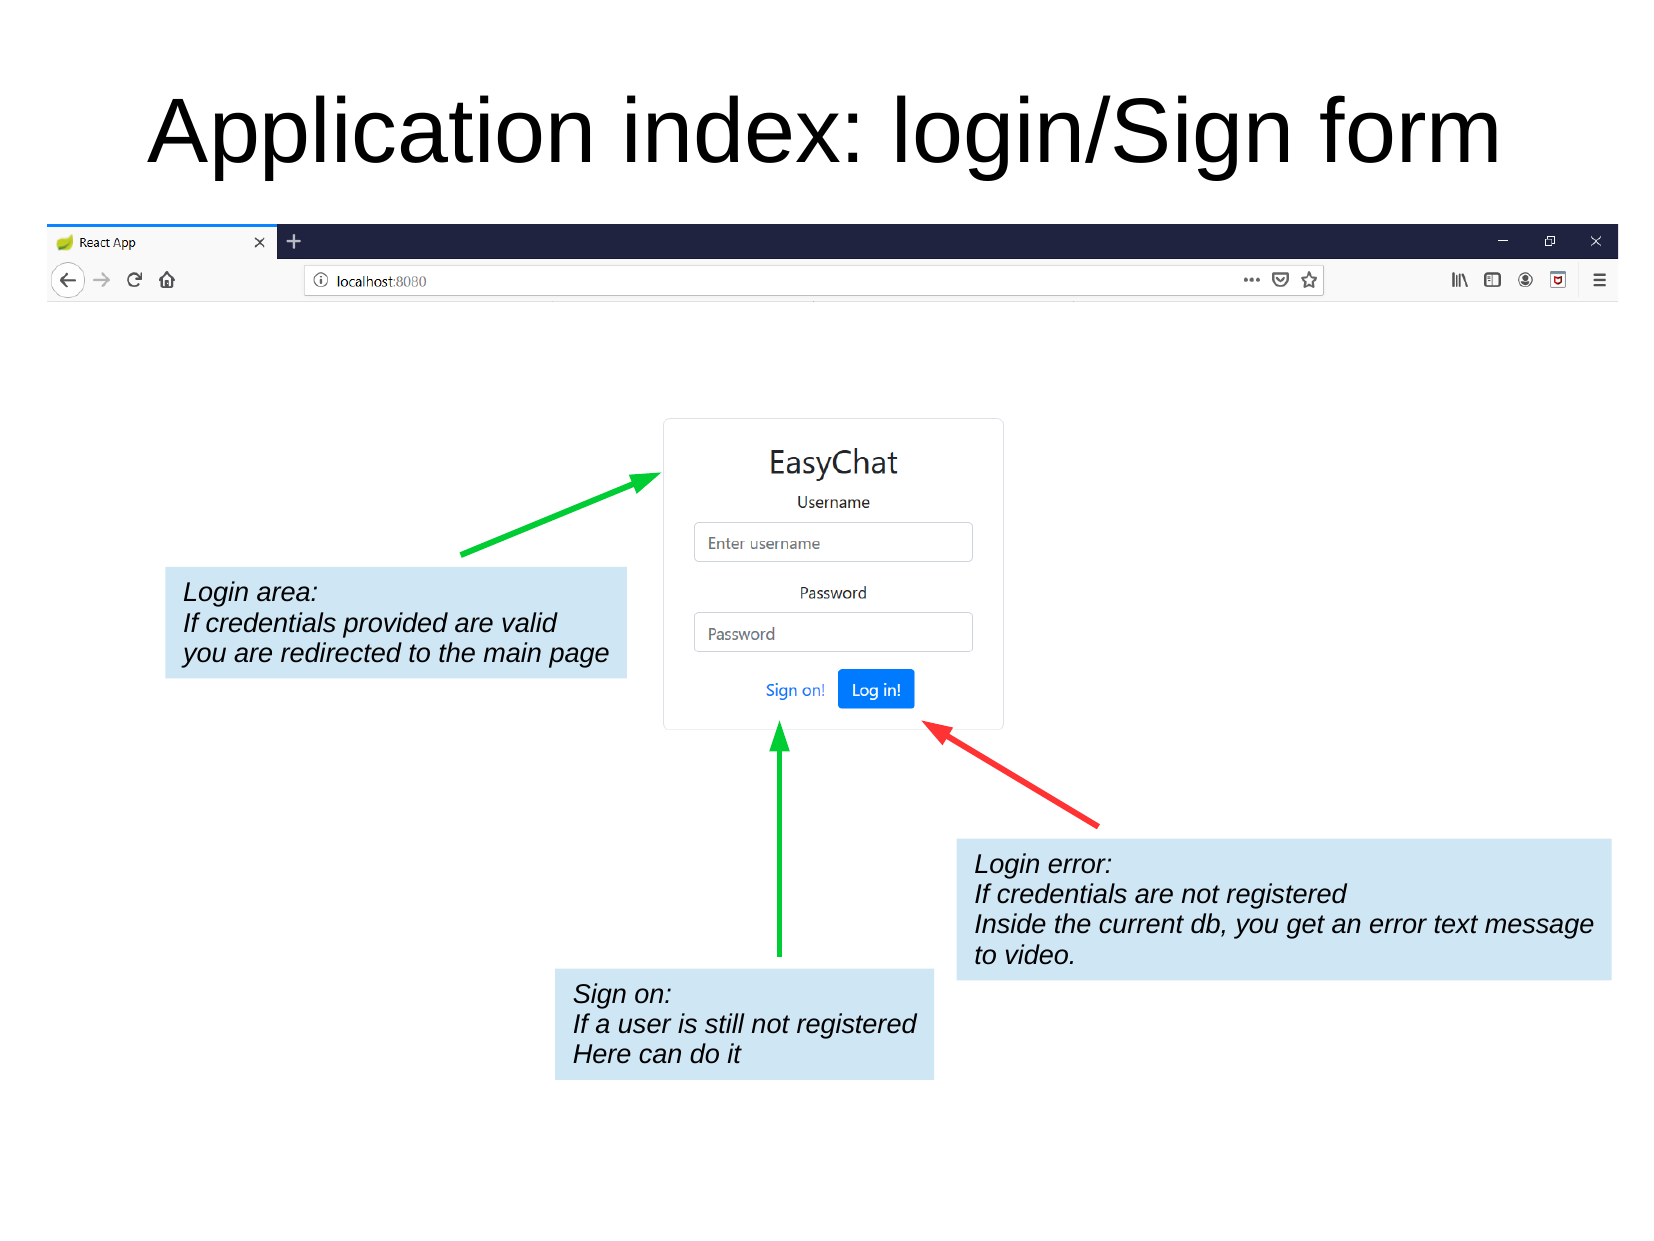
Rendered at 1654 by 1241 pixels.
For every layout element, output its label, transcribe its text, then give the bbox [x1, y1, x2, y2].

title Application index: login/Sign form [82, 49, 1571, 213]
text_box Login area: If credentials provided are valid you are redirected to the main page [165, 566, 627, 678]
text_box Login error: If credentials are not registered Inside the current db, you get an error text message to video. [956, 838, 1612, 980]
text_box Sign on: If a user is still not registered Here can do it [555, 968, 935, 1080]
picture [47, 224, 1619, 1080]
